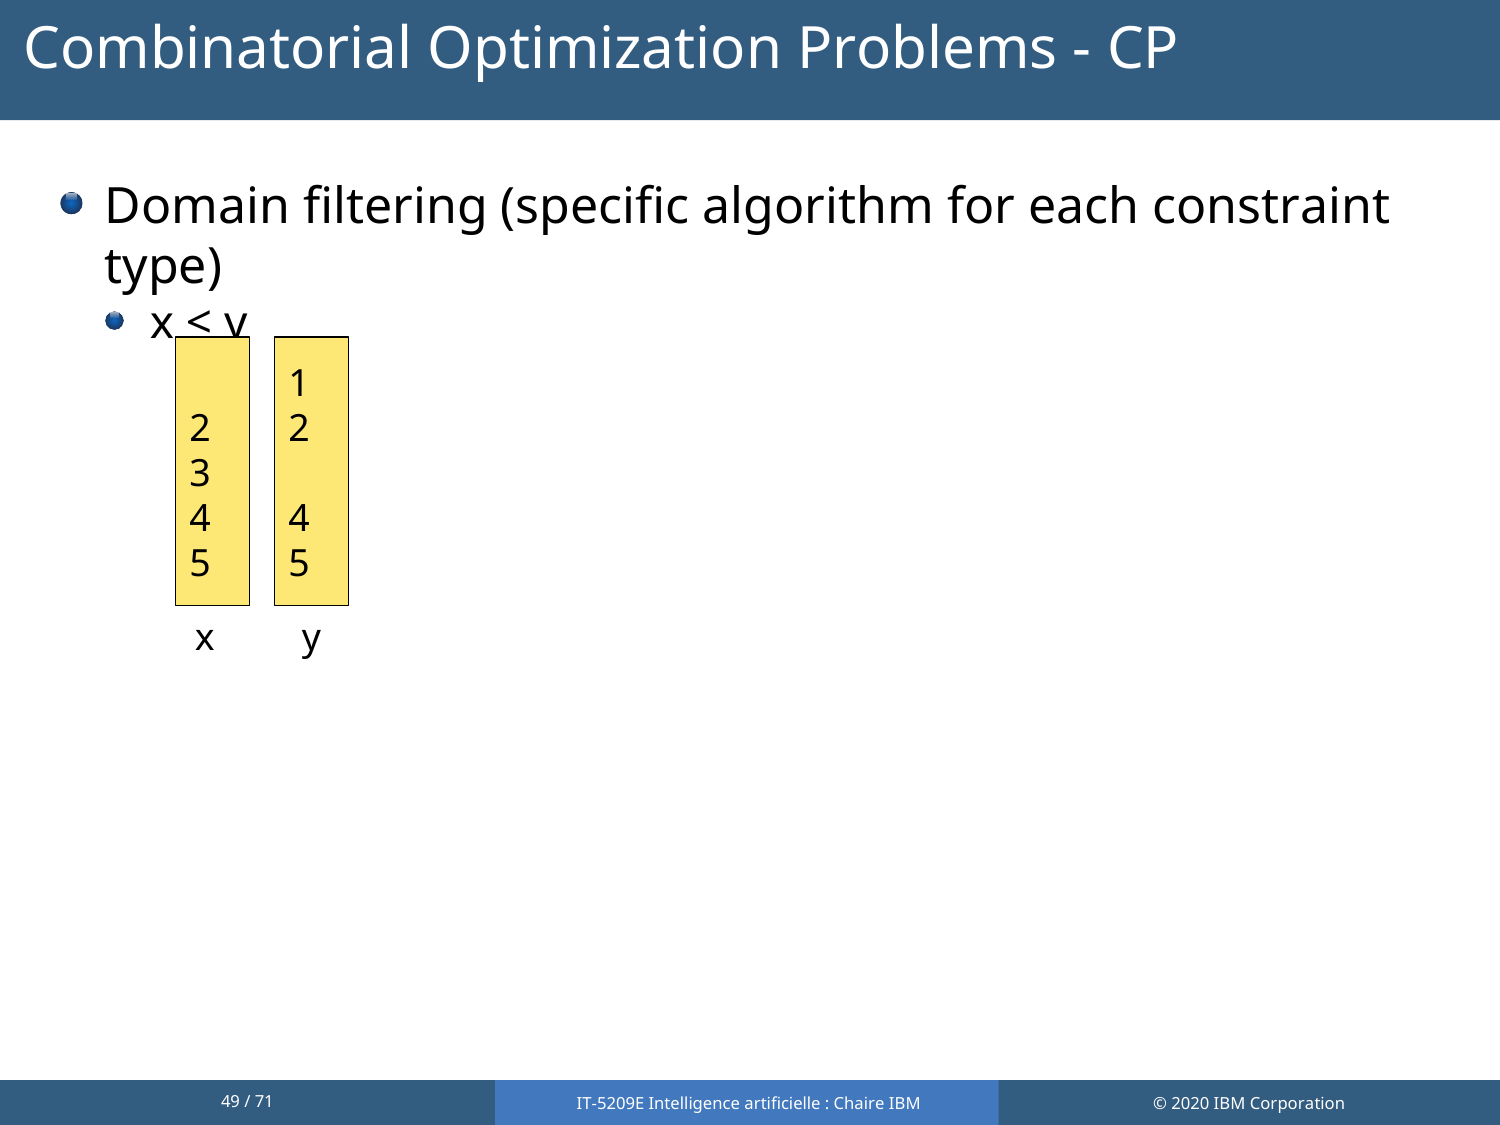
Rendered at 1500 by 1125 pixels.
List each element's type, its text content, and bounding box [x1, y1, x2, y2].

text_box 1 2 4 5 [274, 337, 349, 605]
list Domain filtering (specific algorithm for each constraint type) x < y [45, 165, 1486, 1051]
text_box x y [180, 605, 388, 666]
text_box 2 3 4 5 [175, 337, 250, 606]
title Combinatorial Optimization Problems - CP [0, 0, 1500, 121]
